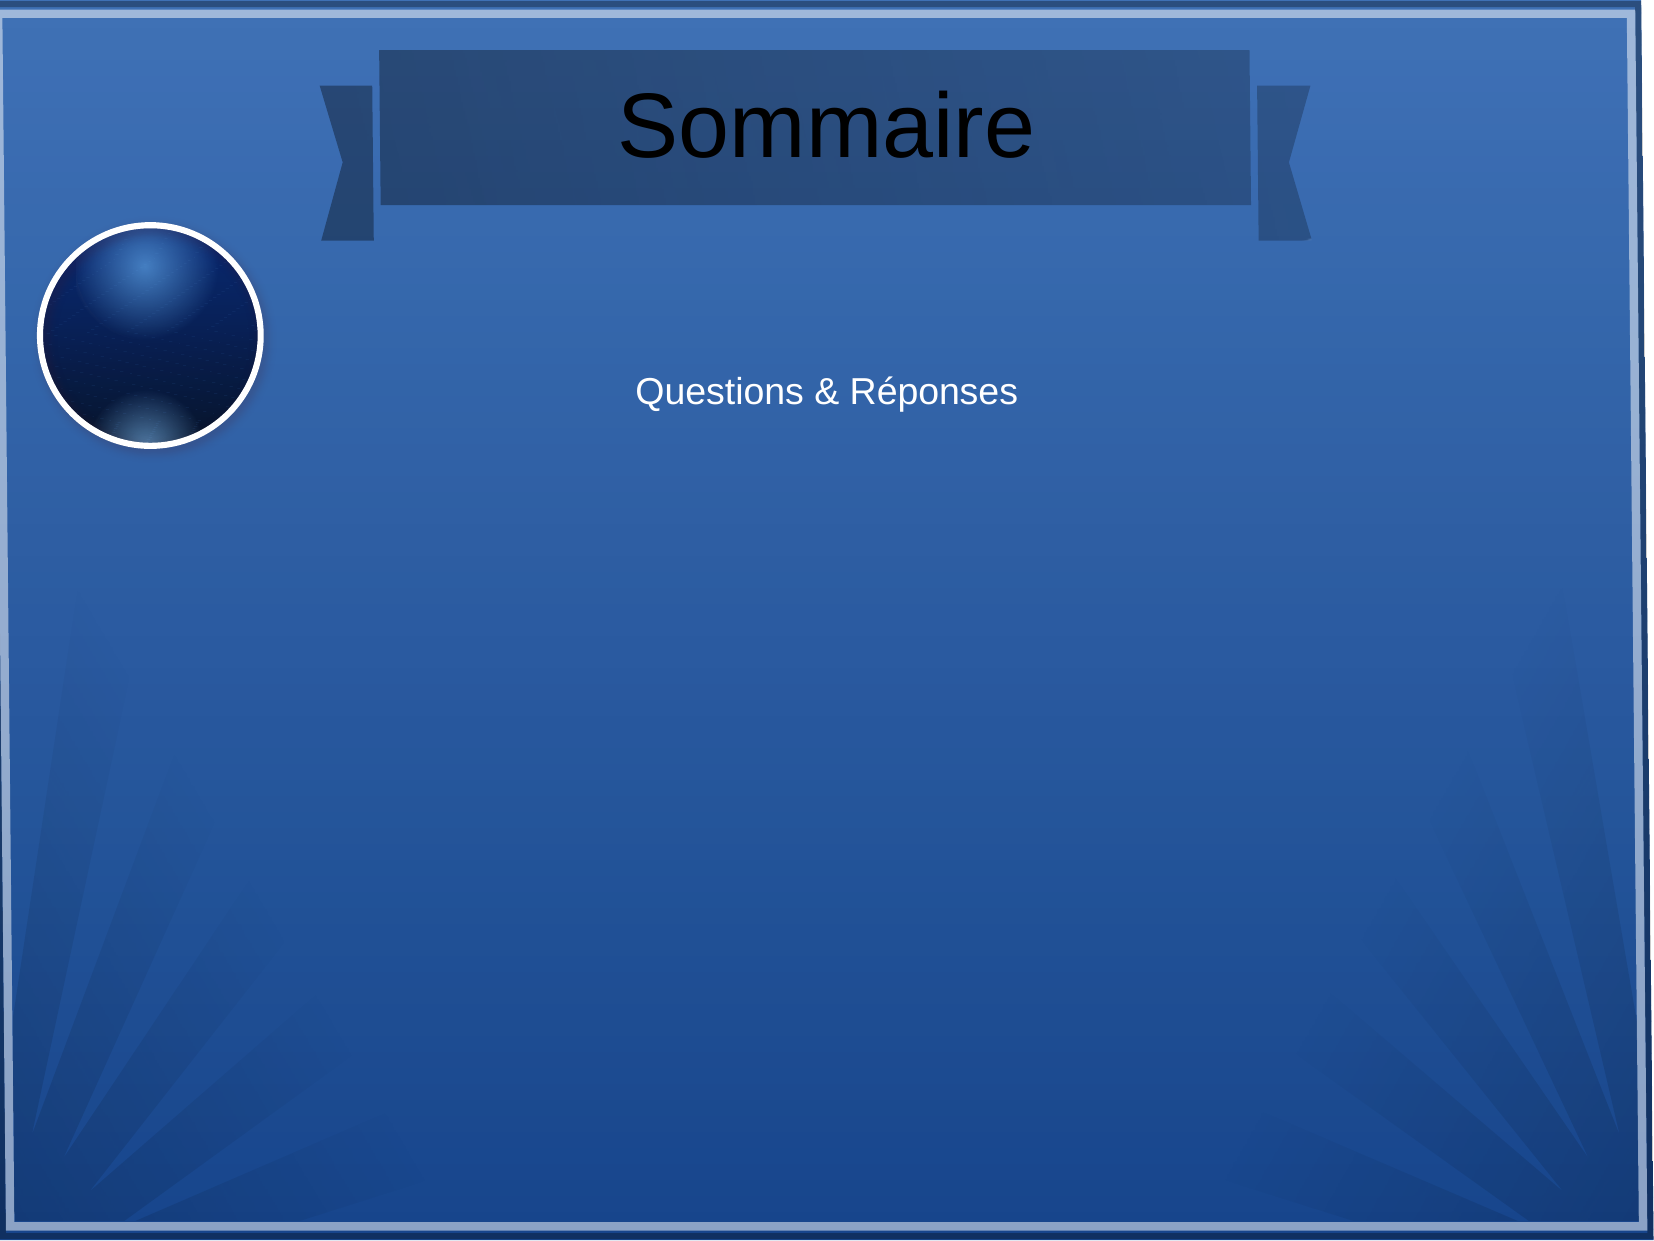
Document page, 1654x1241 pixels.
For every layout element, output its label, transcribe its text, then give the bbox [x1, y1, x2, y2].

list Questions & Réponses [82, 299, 1571, 1241]
title Sommaire [389, 47, 1264, 205]
